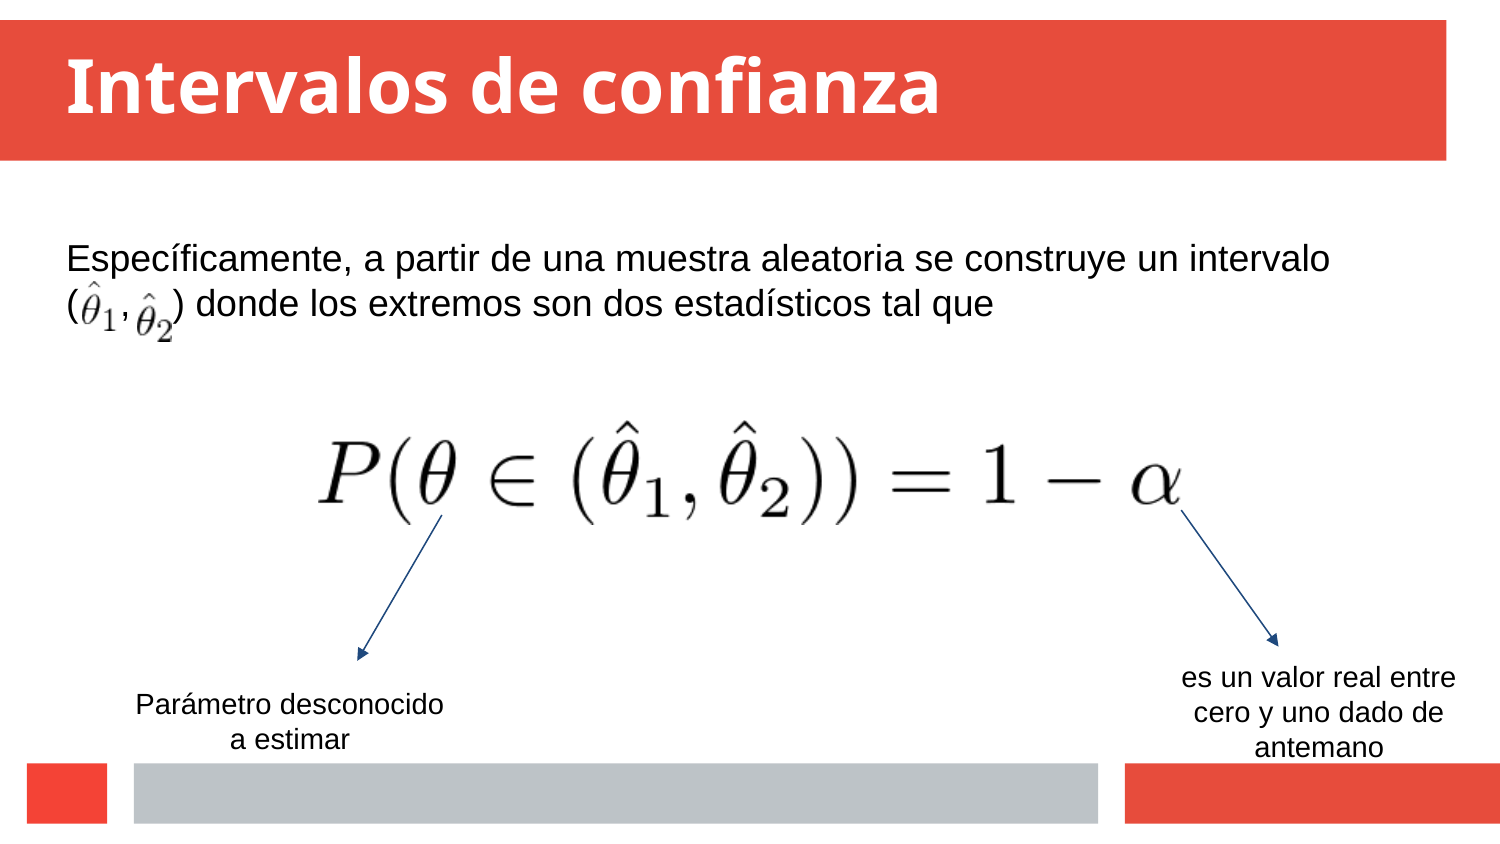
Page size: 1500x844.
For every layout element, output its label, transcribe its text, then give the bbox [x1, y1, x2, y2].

title Intervalos de confianza [53, 40, 1447, 141]
list Específicamente, a partir de una muestra aleatoria se construye un intervalo ( , ) donde los extremos son dos estadísticos tal que [53, 220, 1447, 372]
picture [318, 420, 1182, 525]
text_box Parámetro desconocido a estimar [116, 670, 463, 719]
picture [82, 281, 117, 331]
text_box es un valor real entre cero y uno dado de antemano [1166, 643, 1472, 744]
picture [137, 293, 172, 342]
